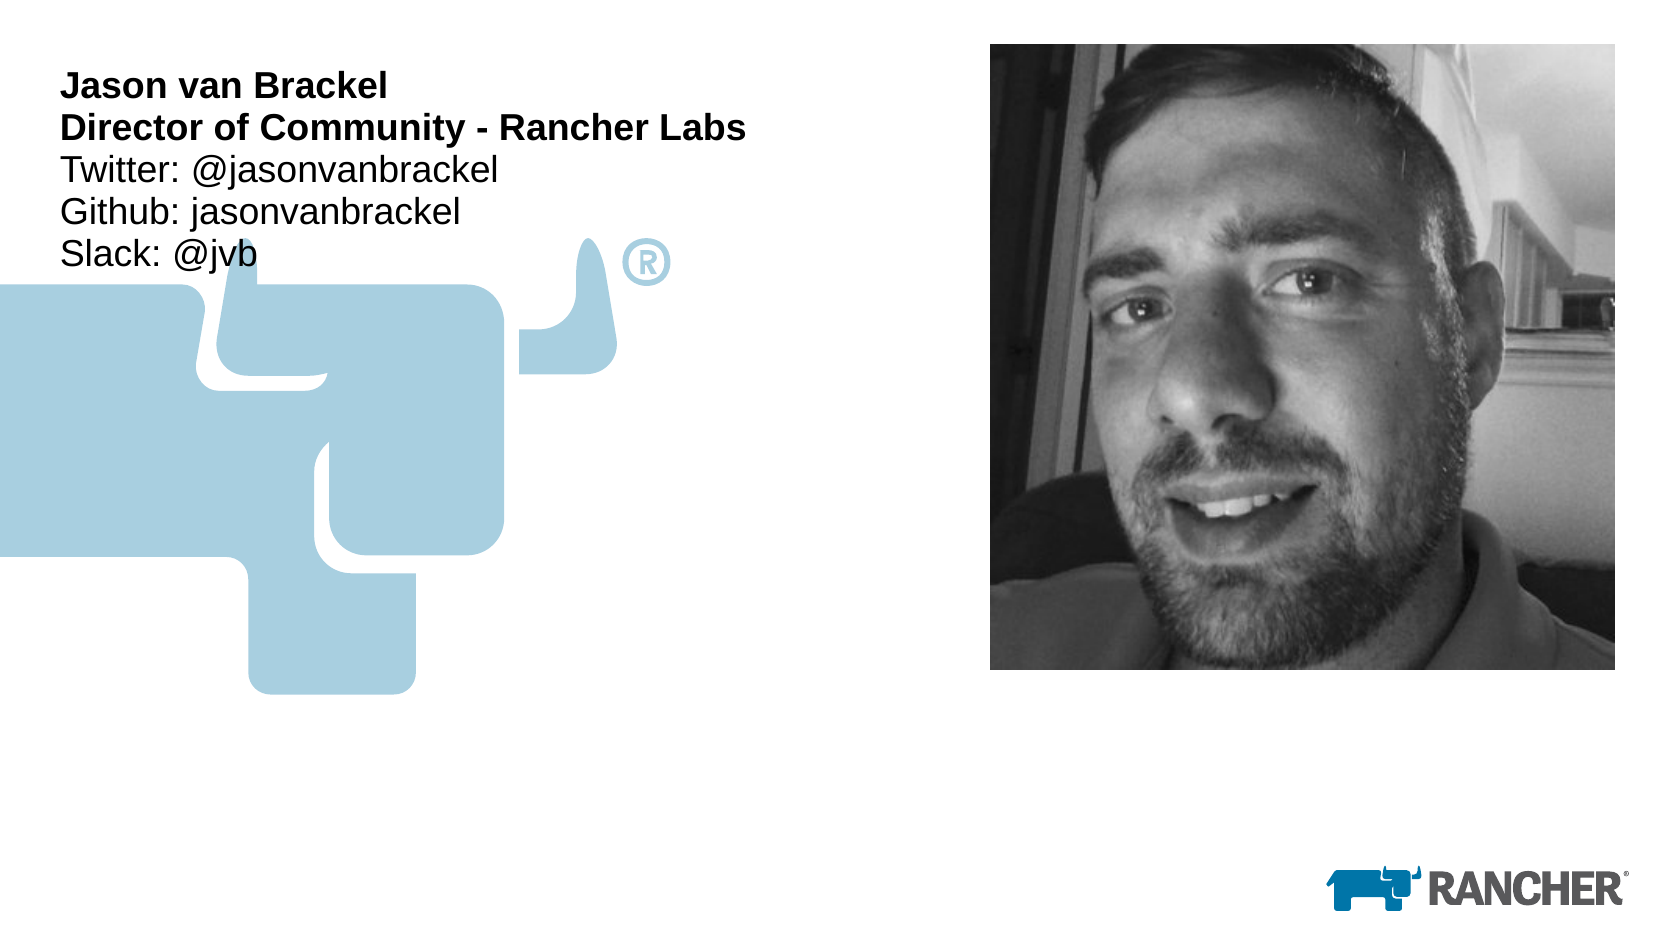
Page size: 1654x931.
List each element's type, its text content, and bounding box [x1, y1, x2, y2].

picture [990, 44, 1615, 670]
text_box Jason van Brackel Director of Community - Rancher Labs Twitter: @jasonvanbrackel Github: jasonvanbrackel Slack: @jvb [45, 57, 886, 282]
